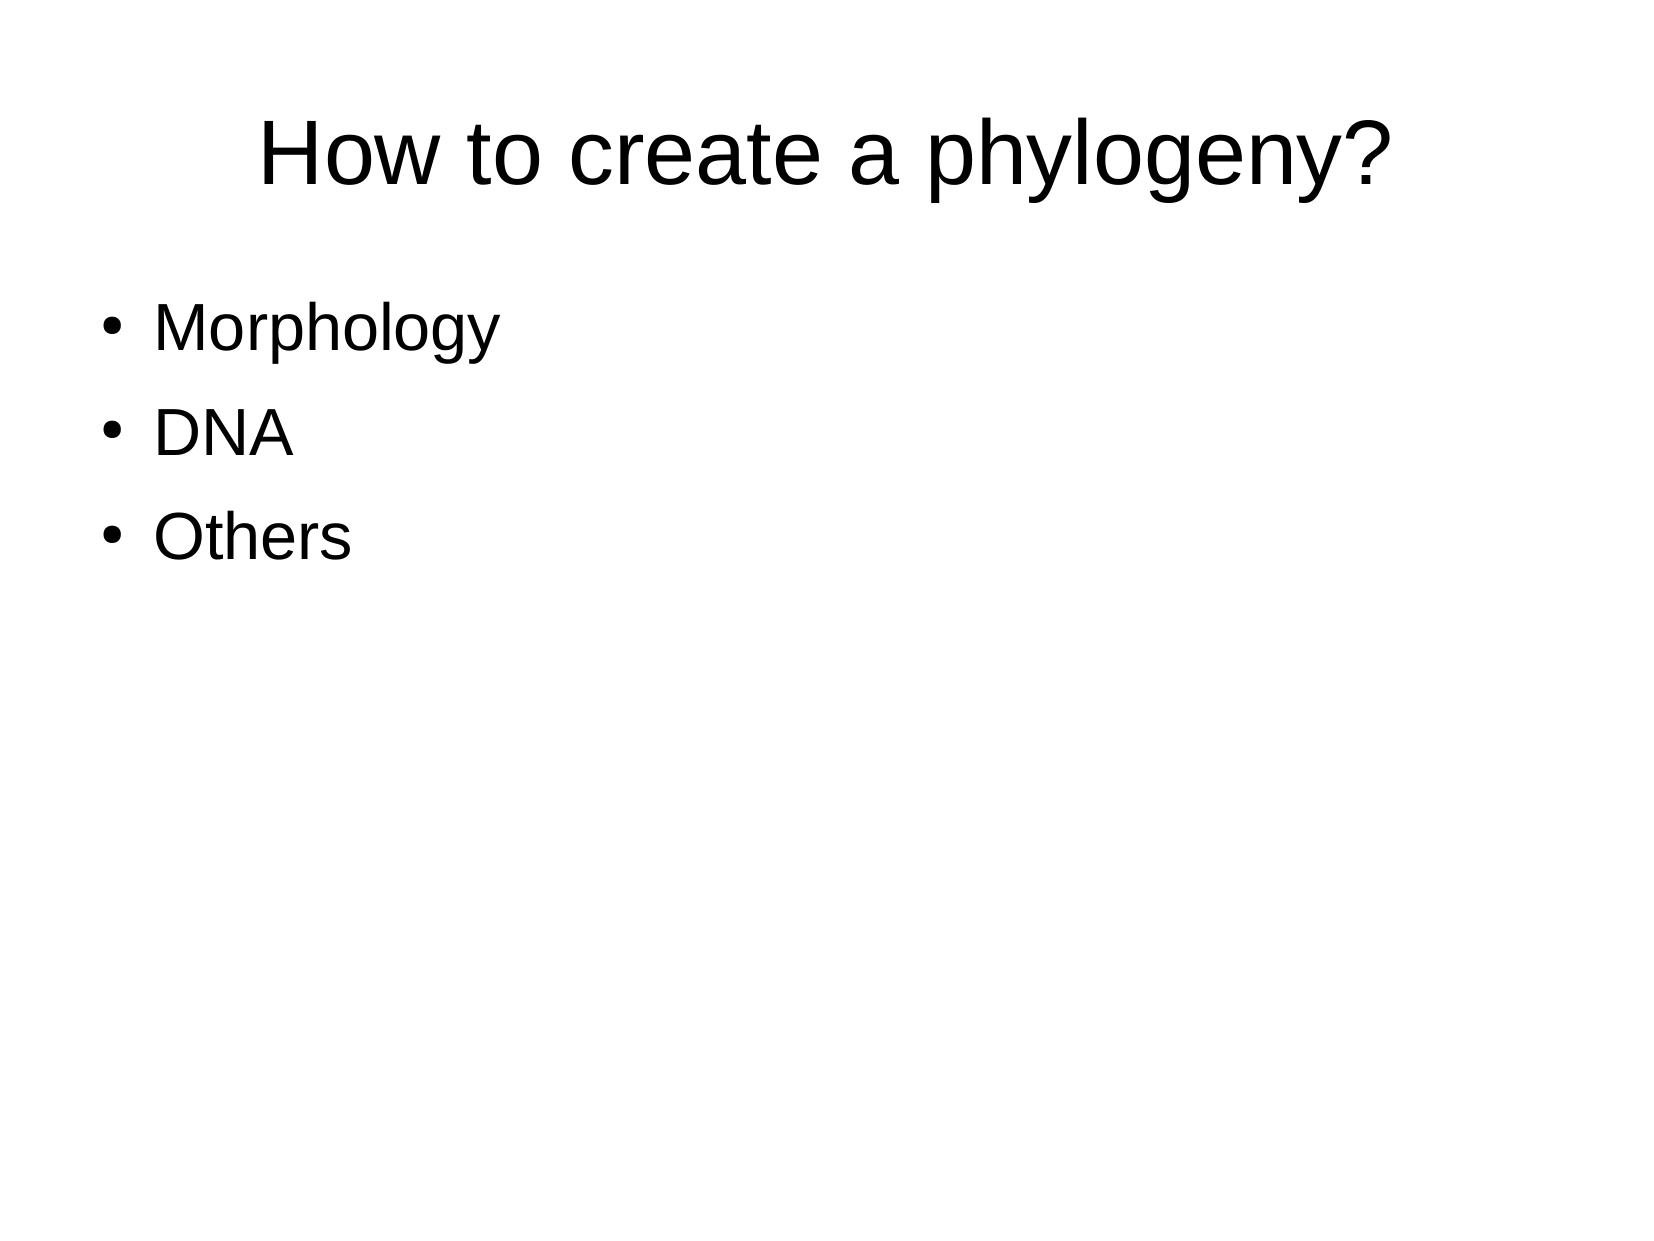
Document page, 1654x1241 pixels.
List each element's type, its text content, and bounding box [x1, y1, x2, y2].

title How to create a phylogeny? [82, 49, 1571, 257]
list Morphology DNA Others [82, 290, 1571, 1010]
